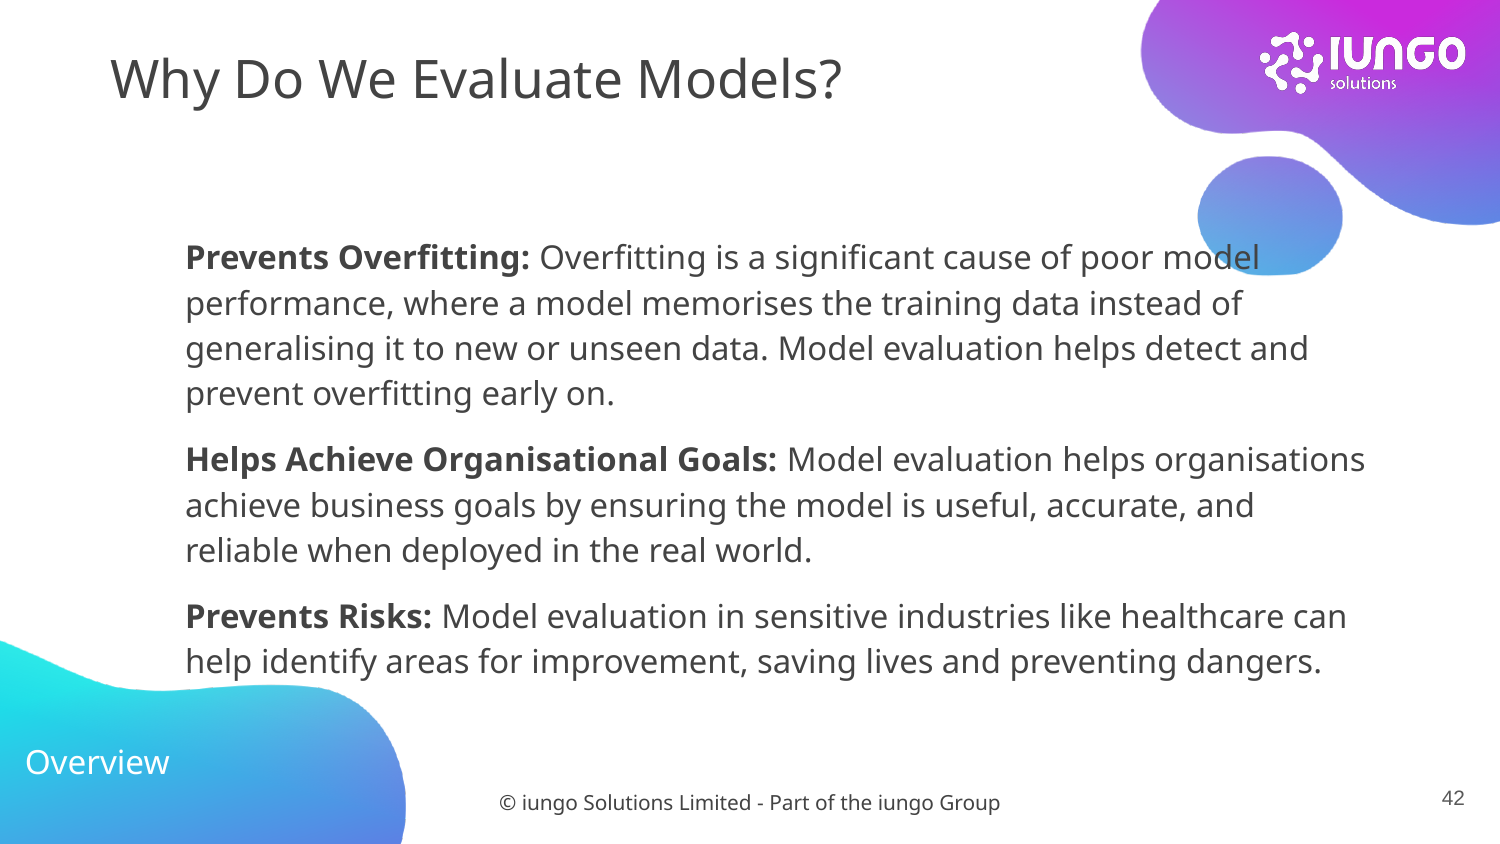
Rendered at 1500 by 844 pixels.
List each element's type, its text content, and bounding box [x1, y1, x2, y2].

list Prevents Overfitting: Overfitting is a significant cause of poor model performance, where a model memorises the training data instead of generalising it to new or unseen data. Model evaluation helps detect and prevent overfitting early on. Helps Achieve Organisational Goals: Model evaluation helps organisations achieve business goals by ensuring the model is useful, accurate, and reliable when deployed in the real world. Prevents Risks: Model evaluation in sensitive industries like healthcare can help identify areas for improvement, saving lives and preventing dangers. [95, 215, 1390, 700]
subtitle Overview [9, 719, 411, 844]
title Why Do We Evaluate Models? [95, 30, 1196, 125]
slide_number <number> [1389, 764, 1480, 830]
picture [0, 0, 1500, 844]
